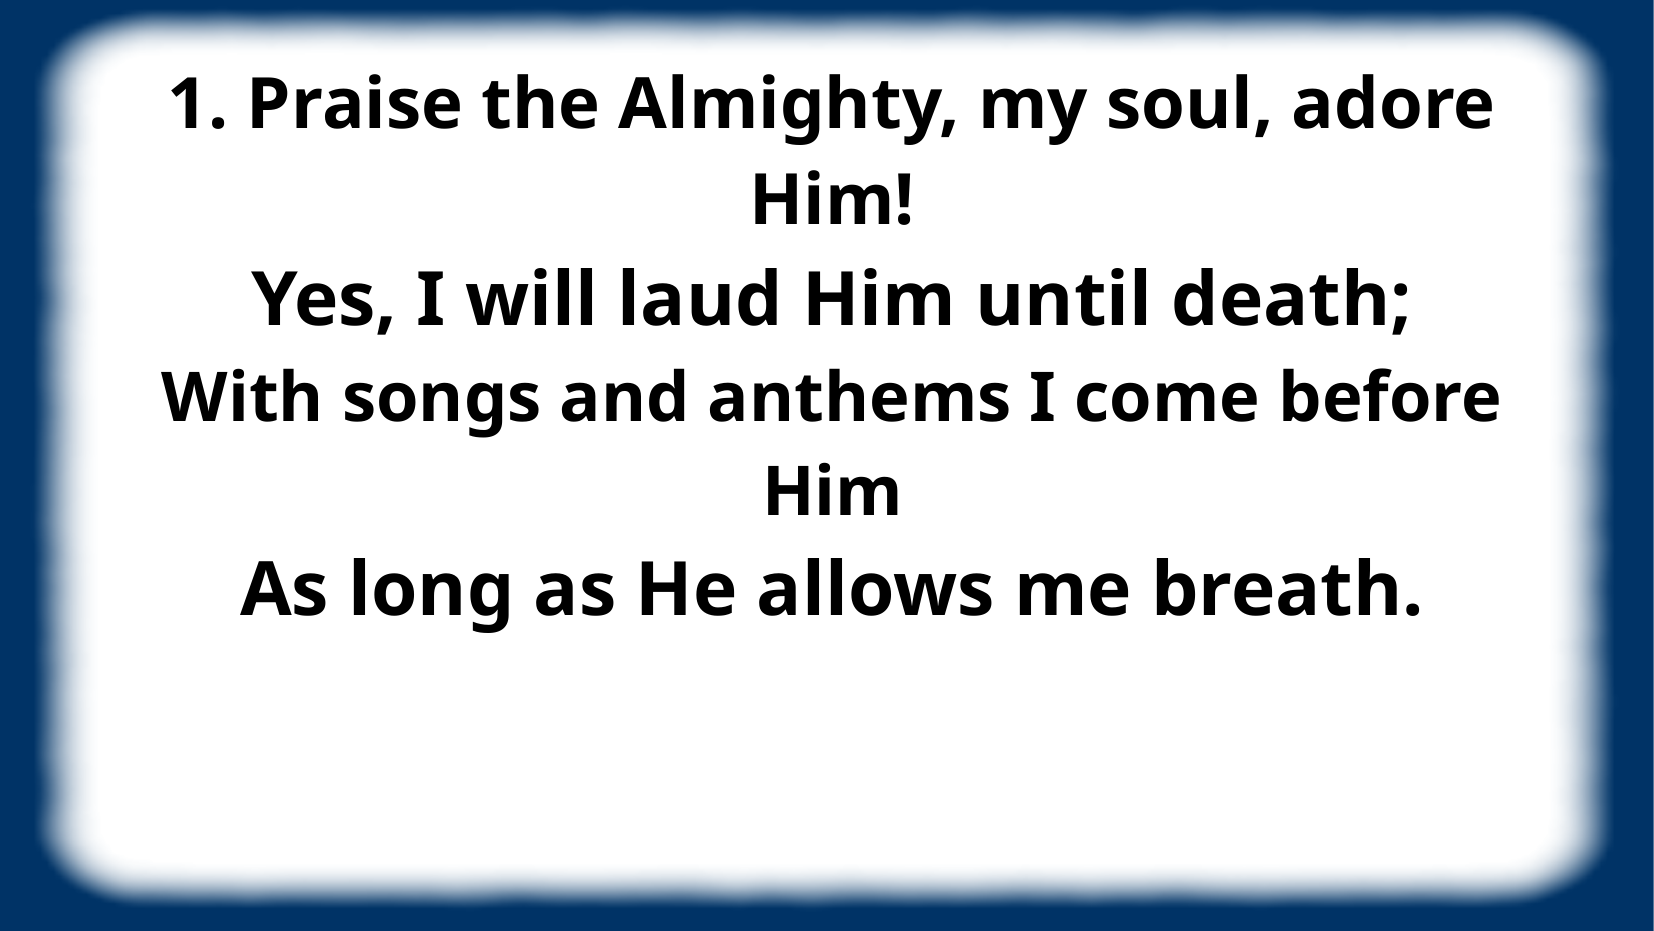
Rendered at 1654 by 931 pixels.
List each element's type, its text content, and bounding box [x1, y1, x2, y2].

text_box 1. Praise the Almighty, my soul, adore Him! Yes, I will laud Him until death; With songs and anthems I come before Him As long as He allows me breath. [90, 45, 1576, 451]
picture [0, 0, 1654, 931]
